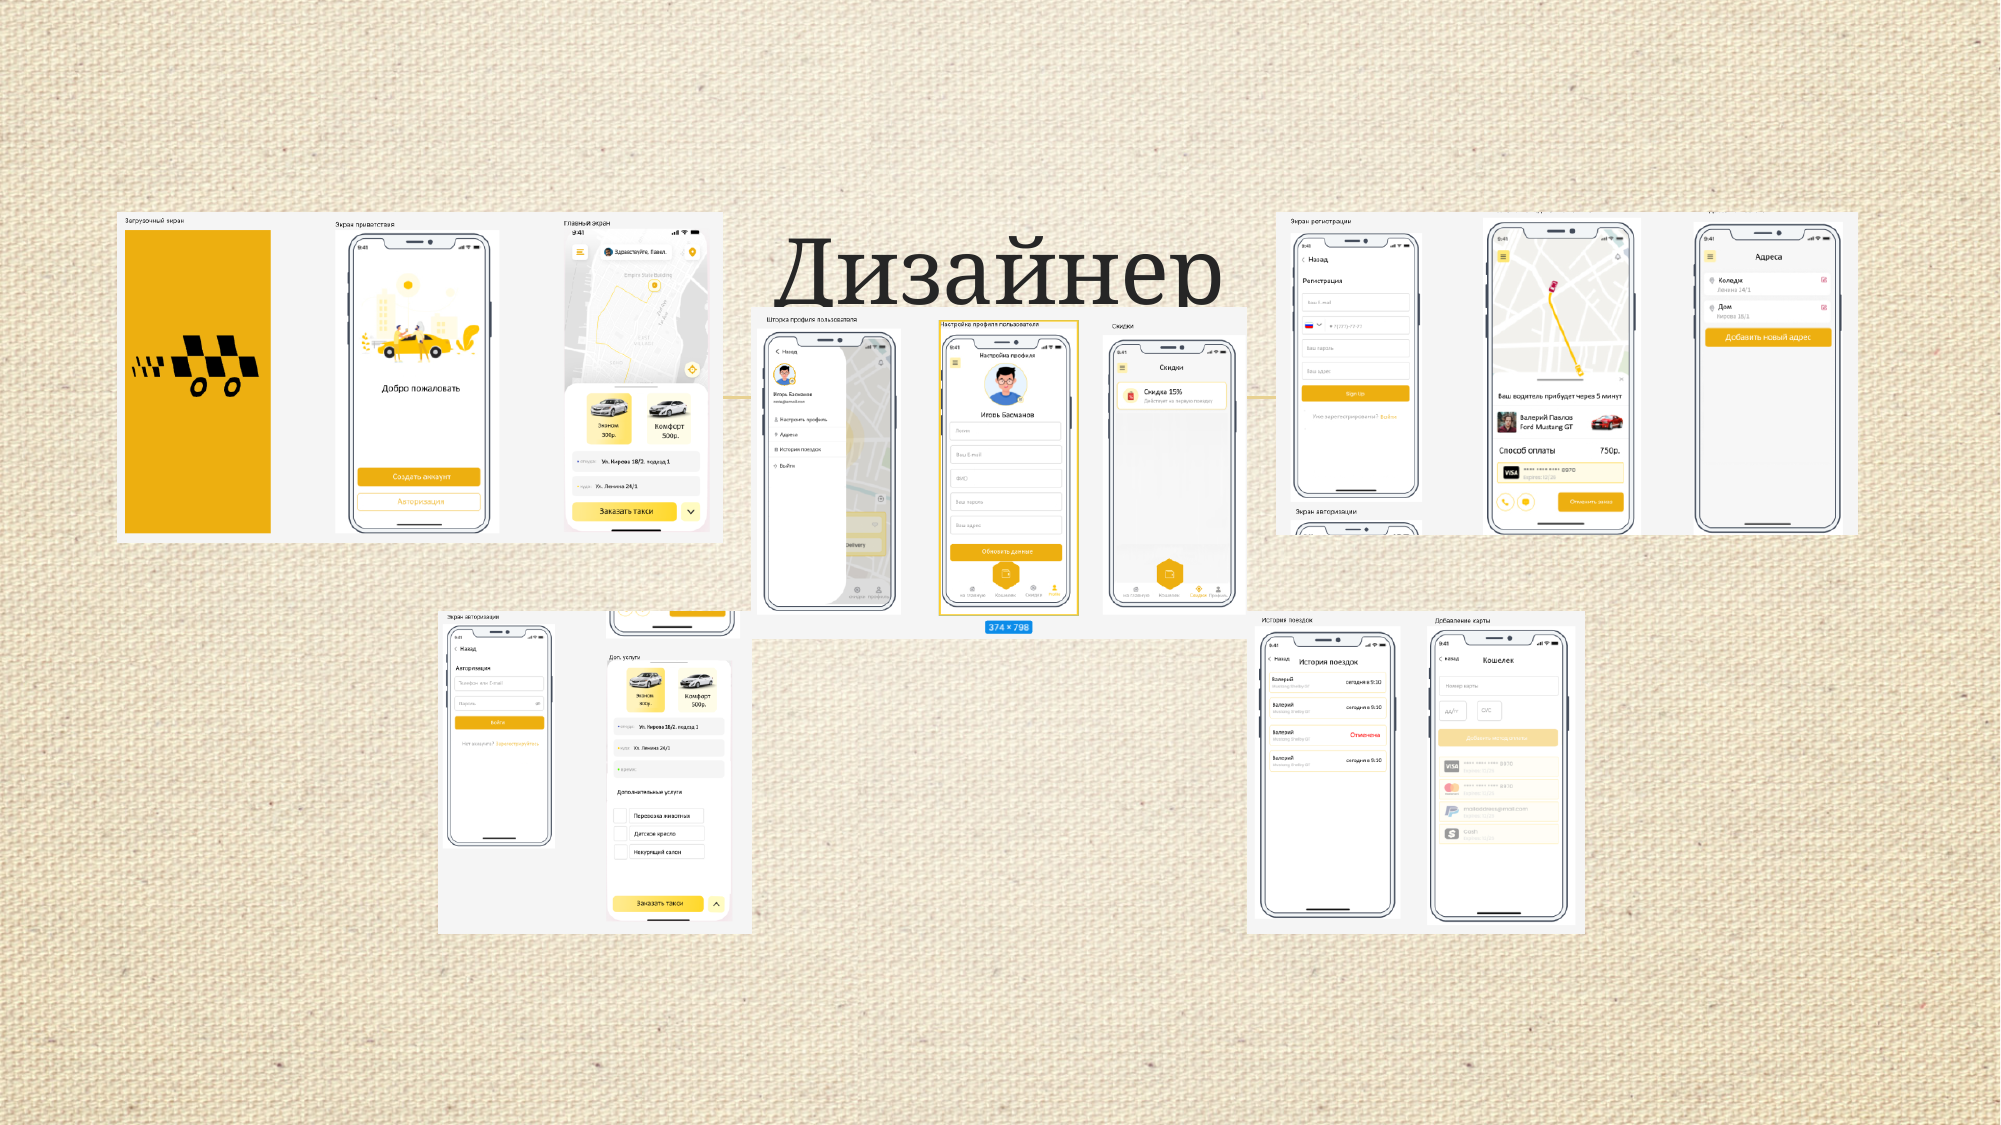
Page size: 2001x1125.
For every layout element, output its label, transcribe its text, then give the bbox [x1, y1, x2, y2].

picture [438, 307, 1585, 934]
title Дизайнер [212, 161, 1788, 376]
picture [117, 212, 723, 543]
picture [1276, 212, 1858, 535]
